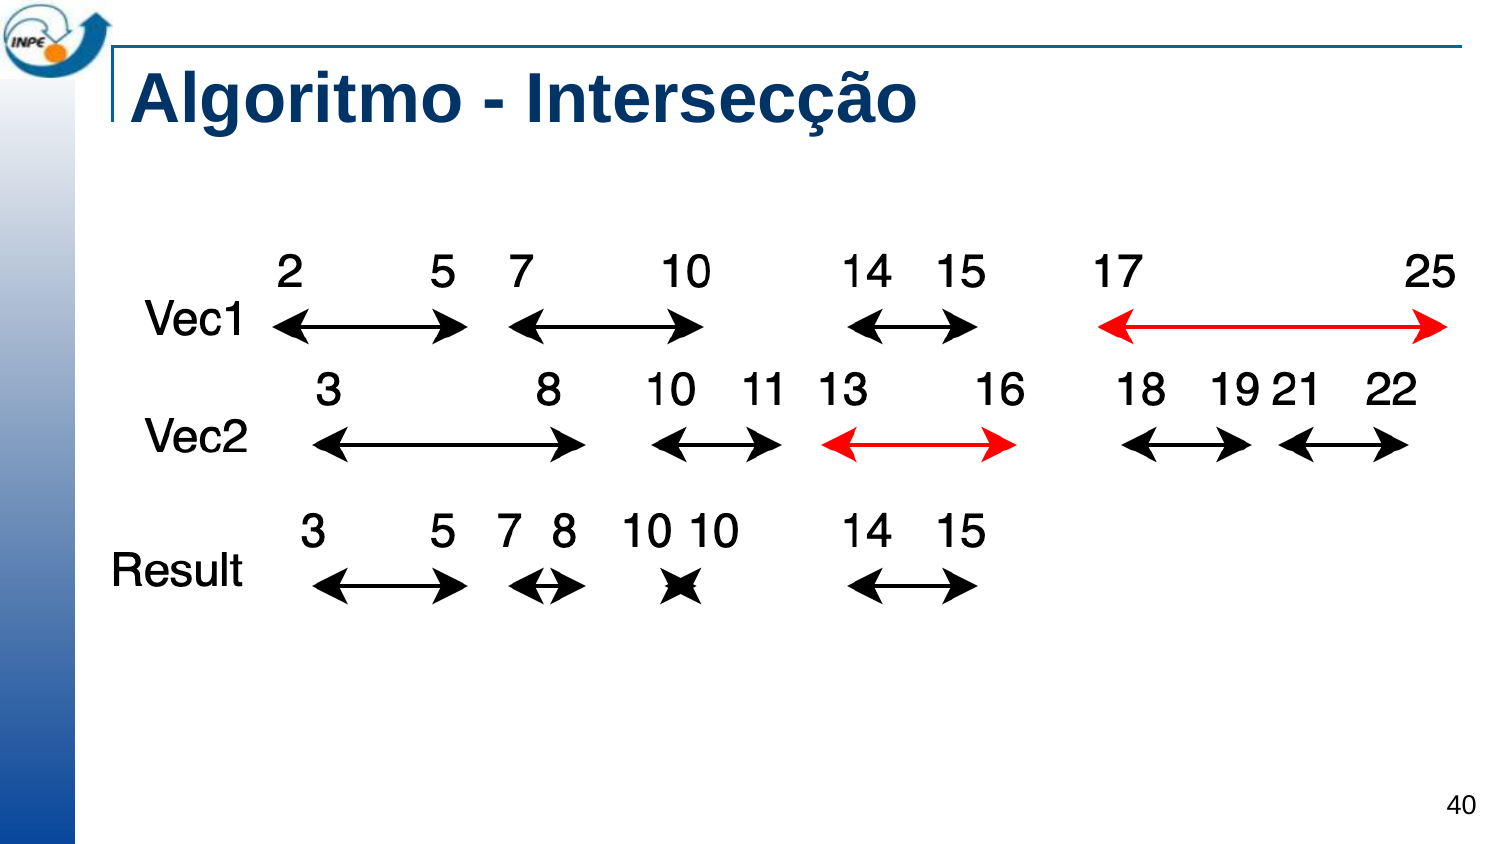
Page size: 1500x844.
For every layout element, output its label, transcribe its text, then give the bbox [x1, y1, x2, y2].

picture [0, 0, 113, 79]
picture [72, 224, 1490, 620]
slide_number <number> [1403, 779, 1494, 844]
title Algoritmo - Intersecção [112, 46, 1450, 141]
